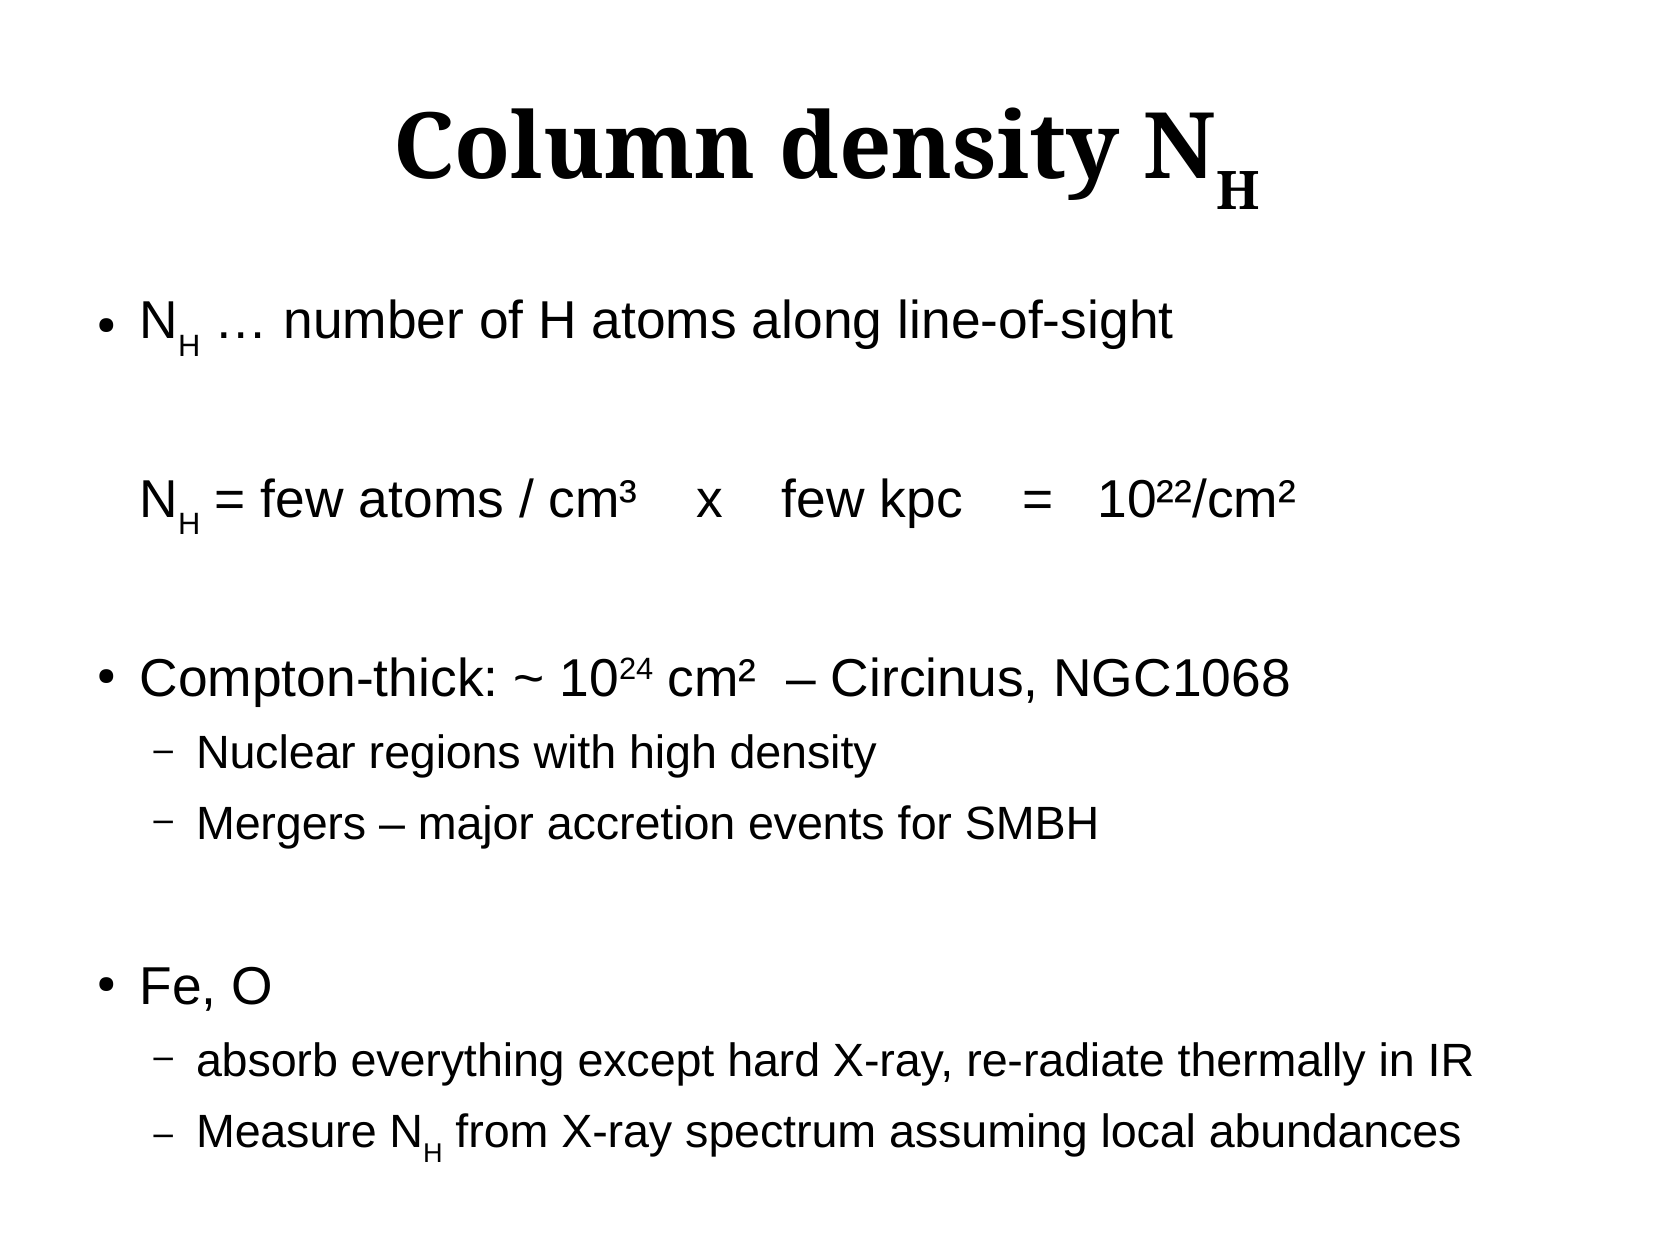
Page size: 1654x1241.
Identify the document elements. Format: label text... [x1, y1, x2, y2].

title Column density NH [82, 49, 1571, 257]
list NH … number of H atoms along line-of-sight NH = few atoms / cm³ x few kpc = 10²²/cm² Compton-thick: ~ 1024 cm² – Circinus, NGC1068 Nuclear regions with high density Mergers – major accretion events for SMBH Fe, O absorb everything except hard X-ray, re-radiate thermally in IR Measure NH from X-ray spectrum assuming local abundances [82, 290, 1571, 1186]
